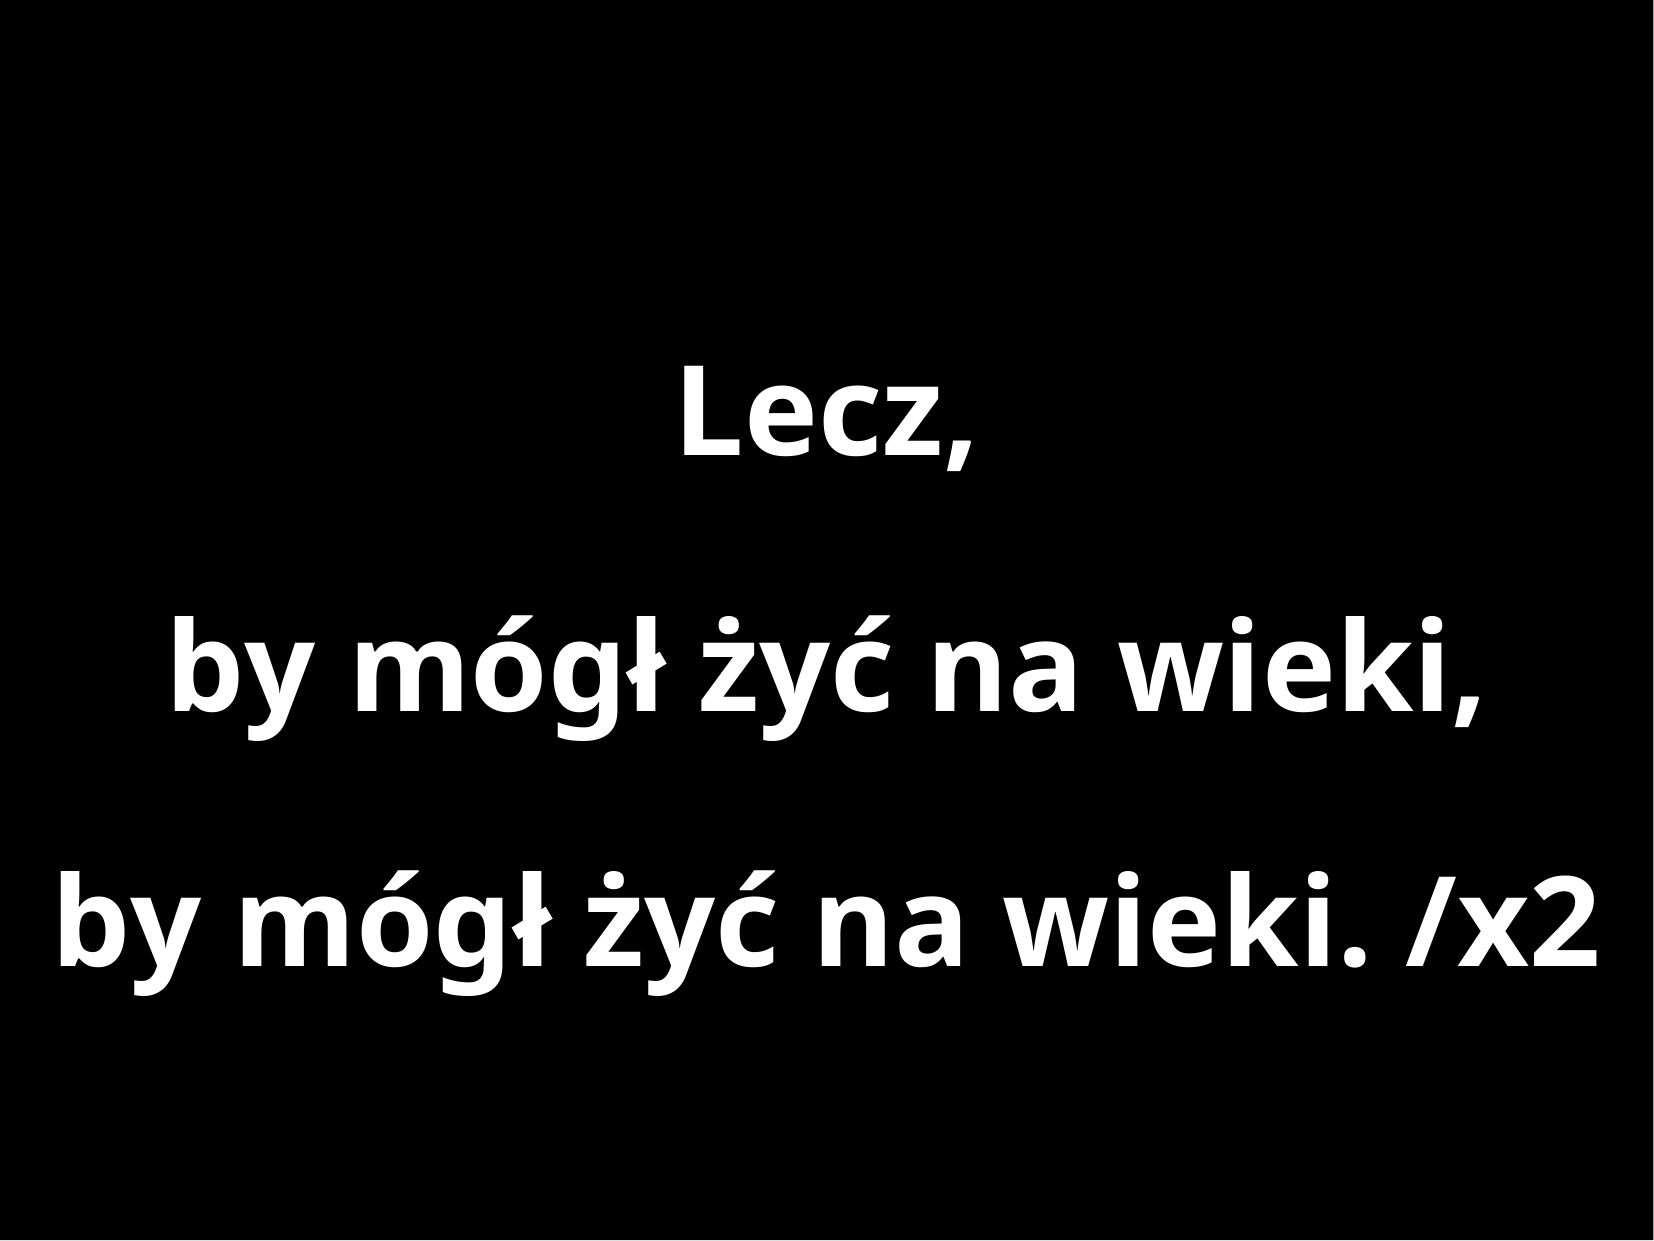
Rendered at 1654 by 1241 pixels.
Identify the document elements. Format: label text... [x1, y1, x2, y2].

title Lecz, by mógł żyć na wieki, by mógł żyć na wieki. /x2 [0, 0, 1654, 1241]
